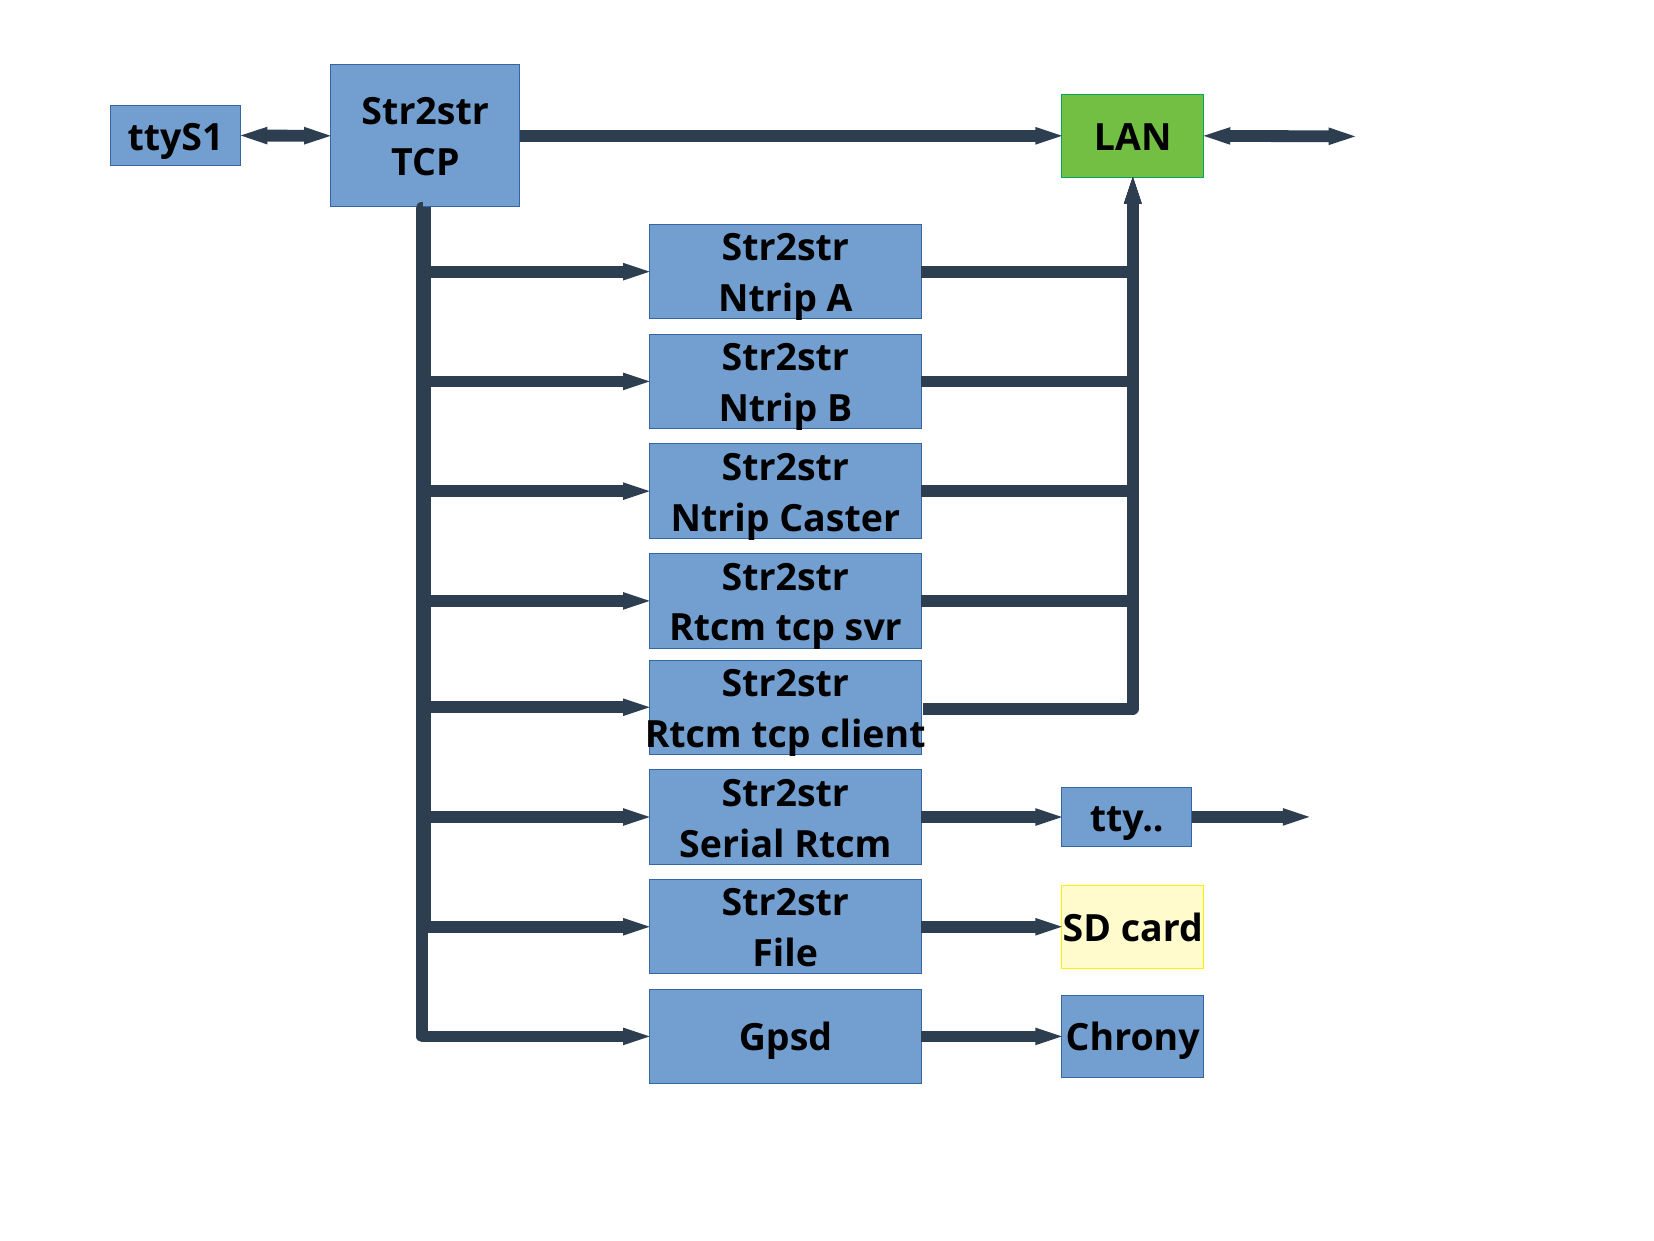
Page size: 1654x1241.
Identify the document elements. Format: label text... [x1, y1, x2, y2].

text_box Str2str Rtcm tcp svr [649, 553, 922, 649]
text_box Str2str Ntrip B [649, 334, 922, 429]
text_box Chrony [1061, 995, 1204, 1078]
text_box ttyS1 [110, 105, 241, 166]
text_box tty.. [1061, 787, 1192, 847]
text_box Str2str TCP [330, 64, 520, 207]
text_box Str2str File [649, 879, 922, 974]
text_box Str2str Ntrip Caster [649, 443, 922, 539]
text_box Str2str Rtcm tcp client [649, 660, 922, 755]
text_box Str2str Serial Rtcm [649, 769, 922, 865]
text_box SD card [1061, 885, 1204, 969]
text_box LAN [1061, 94, 1204, 178]
text_box Gpsd [649, 989, 922, 1084]
text_box Str2str Ntrip A [649, 224, 922, 319]
